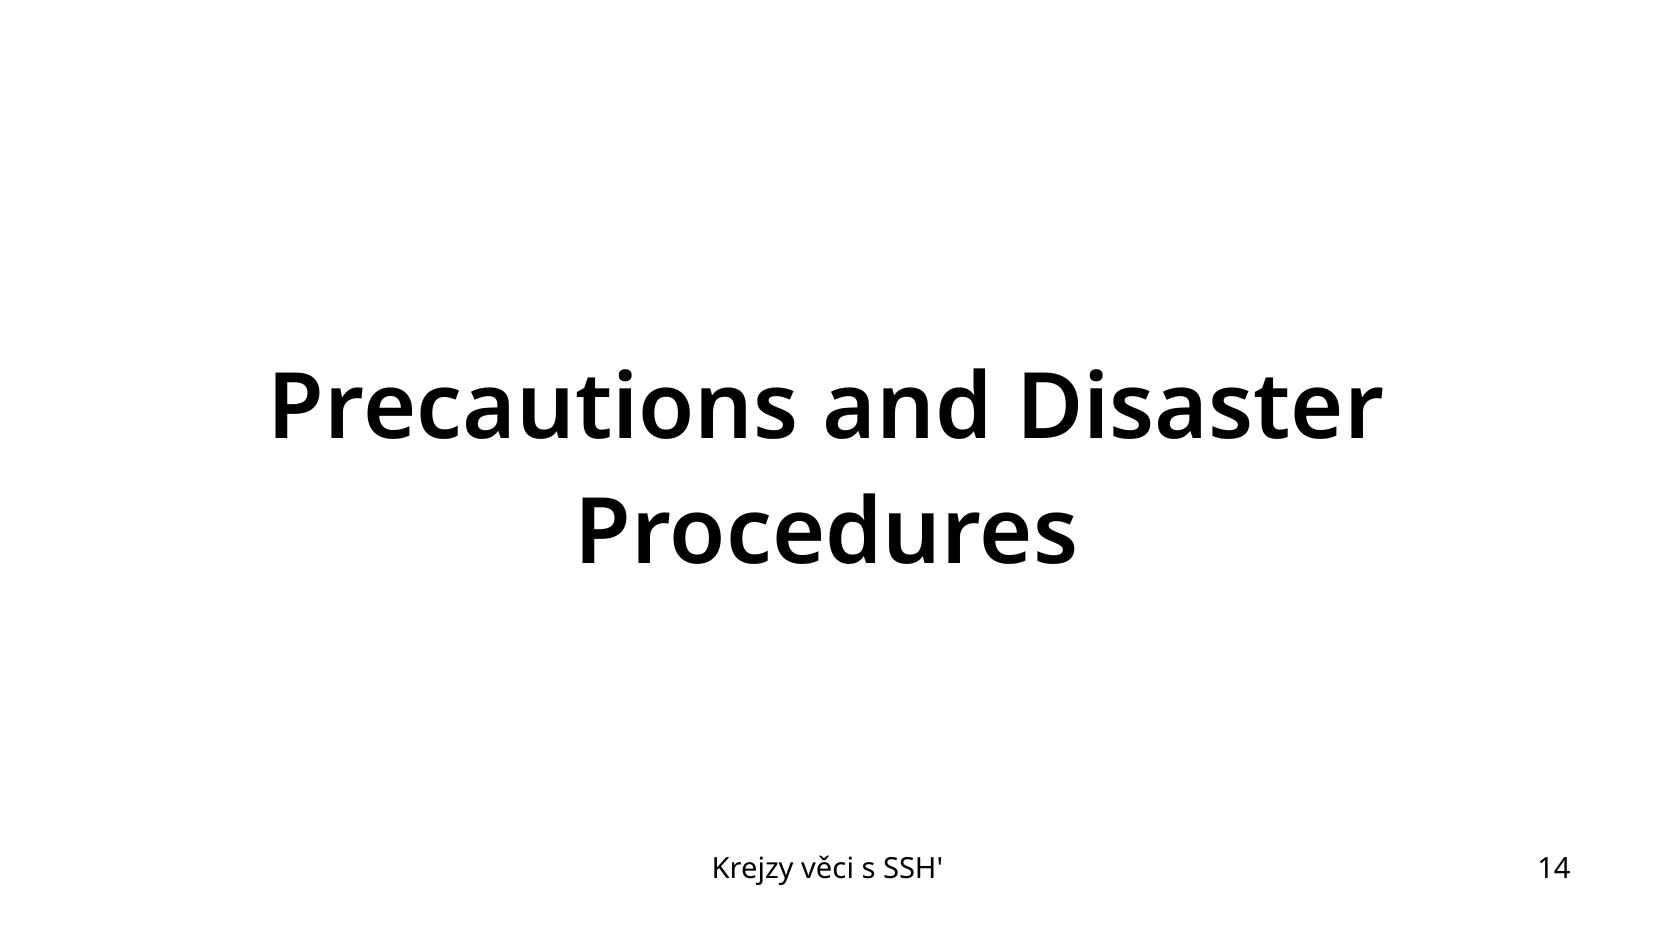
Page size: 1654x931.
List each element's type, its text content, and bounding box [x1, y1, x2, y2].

title Precautions and Disaster Procedures [82, 387, 1571, 543]
